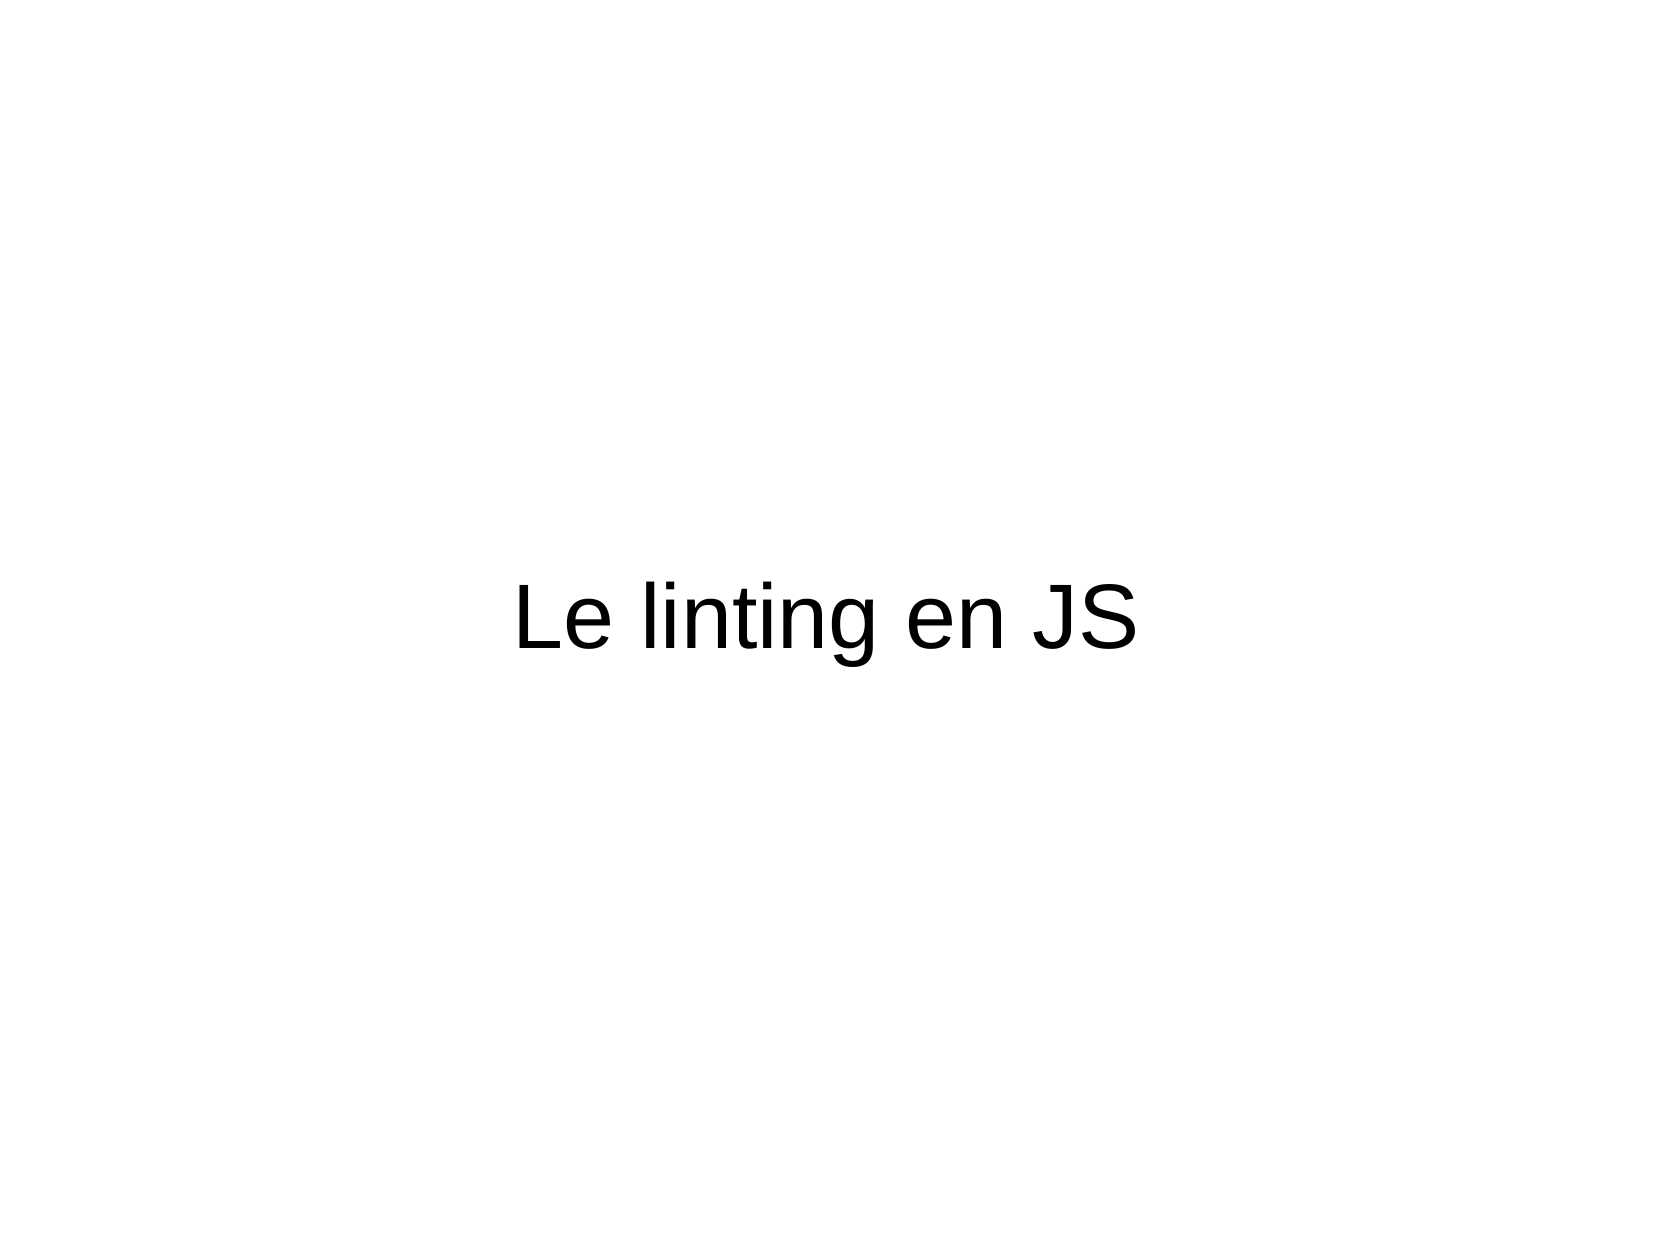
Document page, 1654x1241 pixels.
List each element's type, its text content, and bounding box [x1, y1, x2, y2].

title Le linting en JS [82, 513, 1571, 721]
